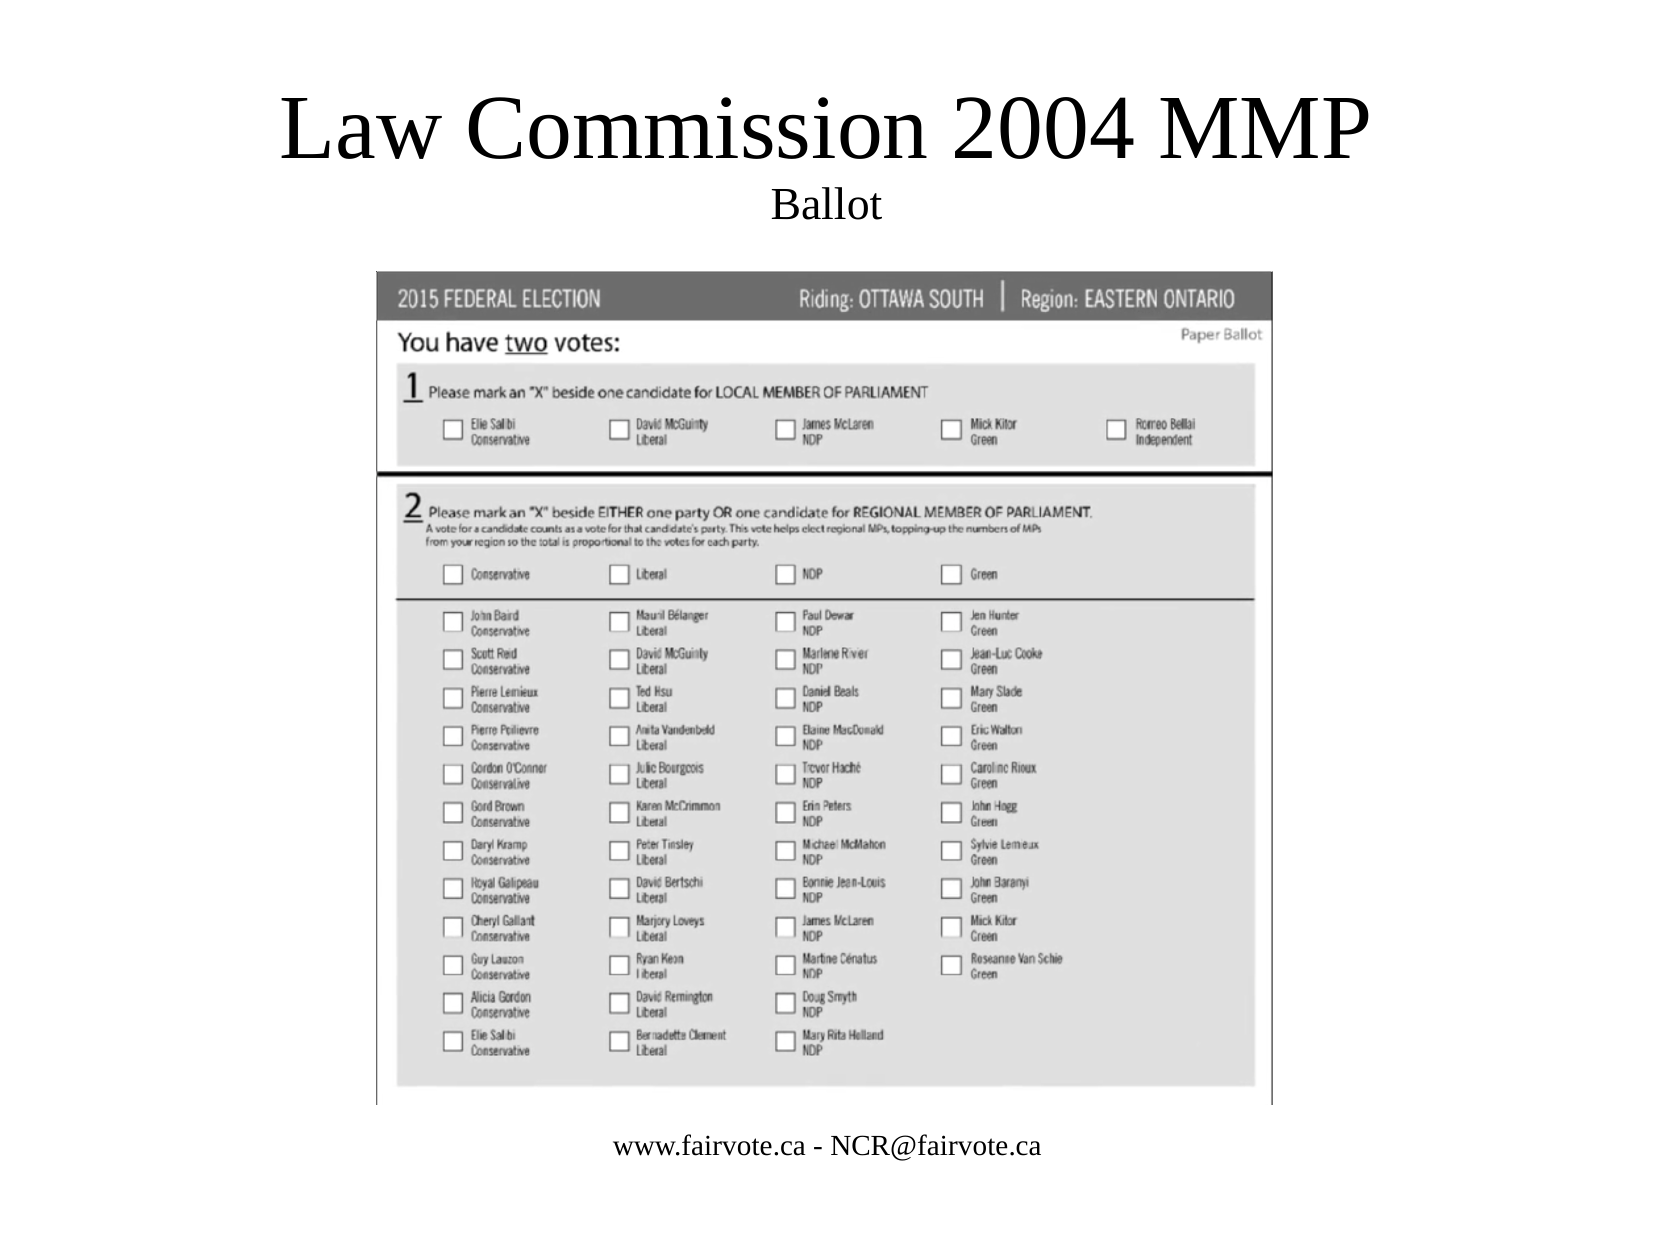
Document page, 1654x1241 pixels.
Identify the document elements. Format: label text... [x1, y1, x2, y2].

title Law Commission 2004 MMP Ballot [82, 49, 1571, 257]
picture [376, 271, 1273, 1105]
